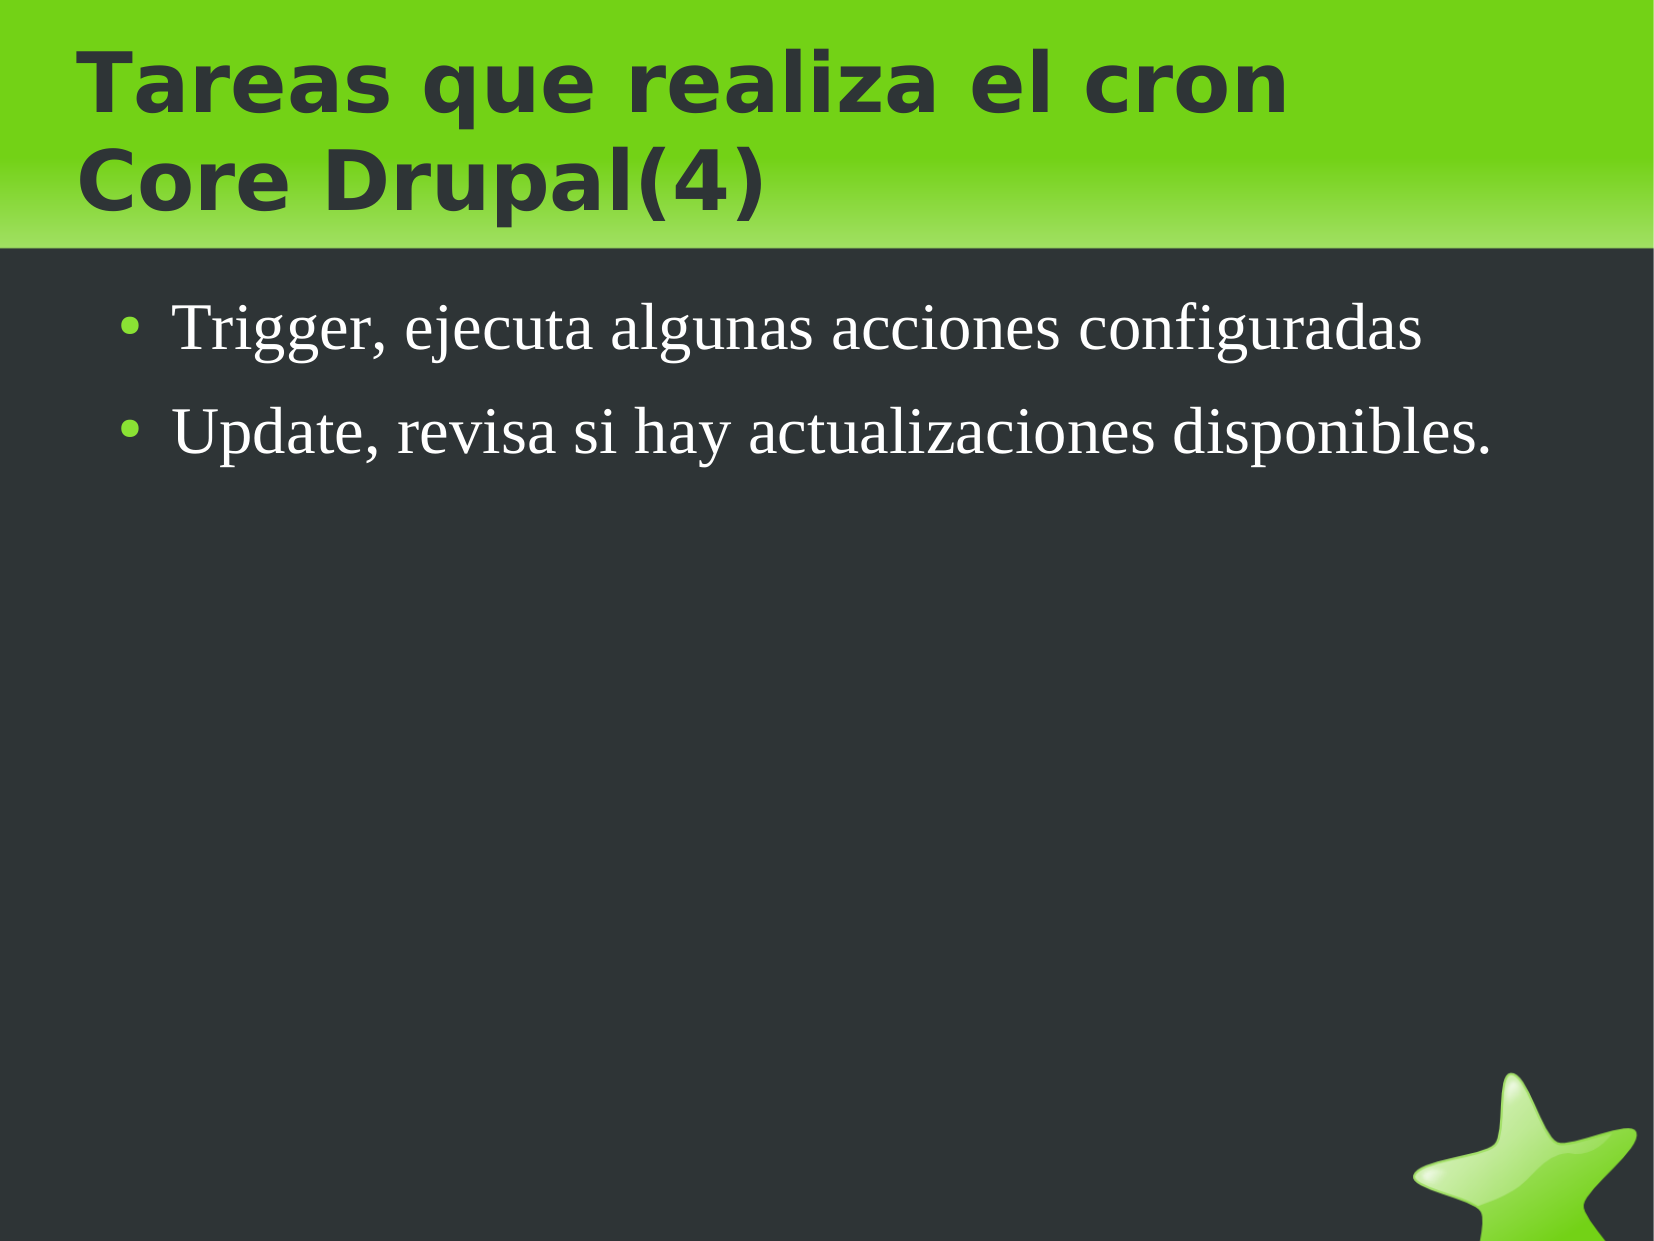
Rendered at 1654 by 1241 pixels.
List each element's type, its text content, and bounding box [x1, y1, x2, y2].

picture [0, 0, 1654, 1241]
list Trigger, ejecuta algunas acciones configuradas Update, revisa si hay actualizaciones disponibles. [82, 290, 1571, 1094]
title Tareas que realiza el cron Core Drupal(4) [76, 35, 1565, 230]
